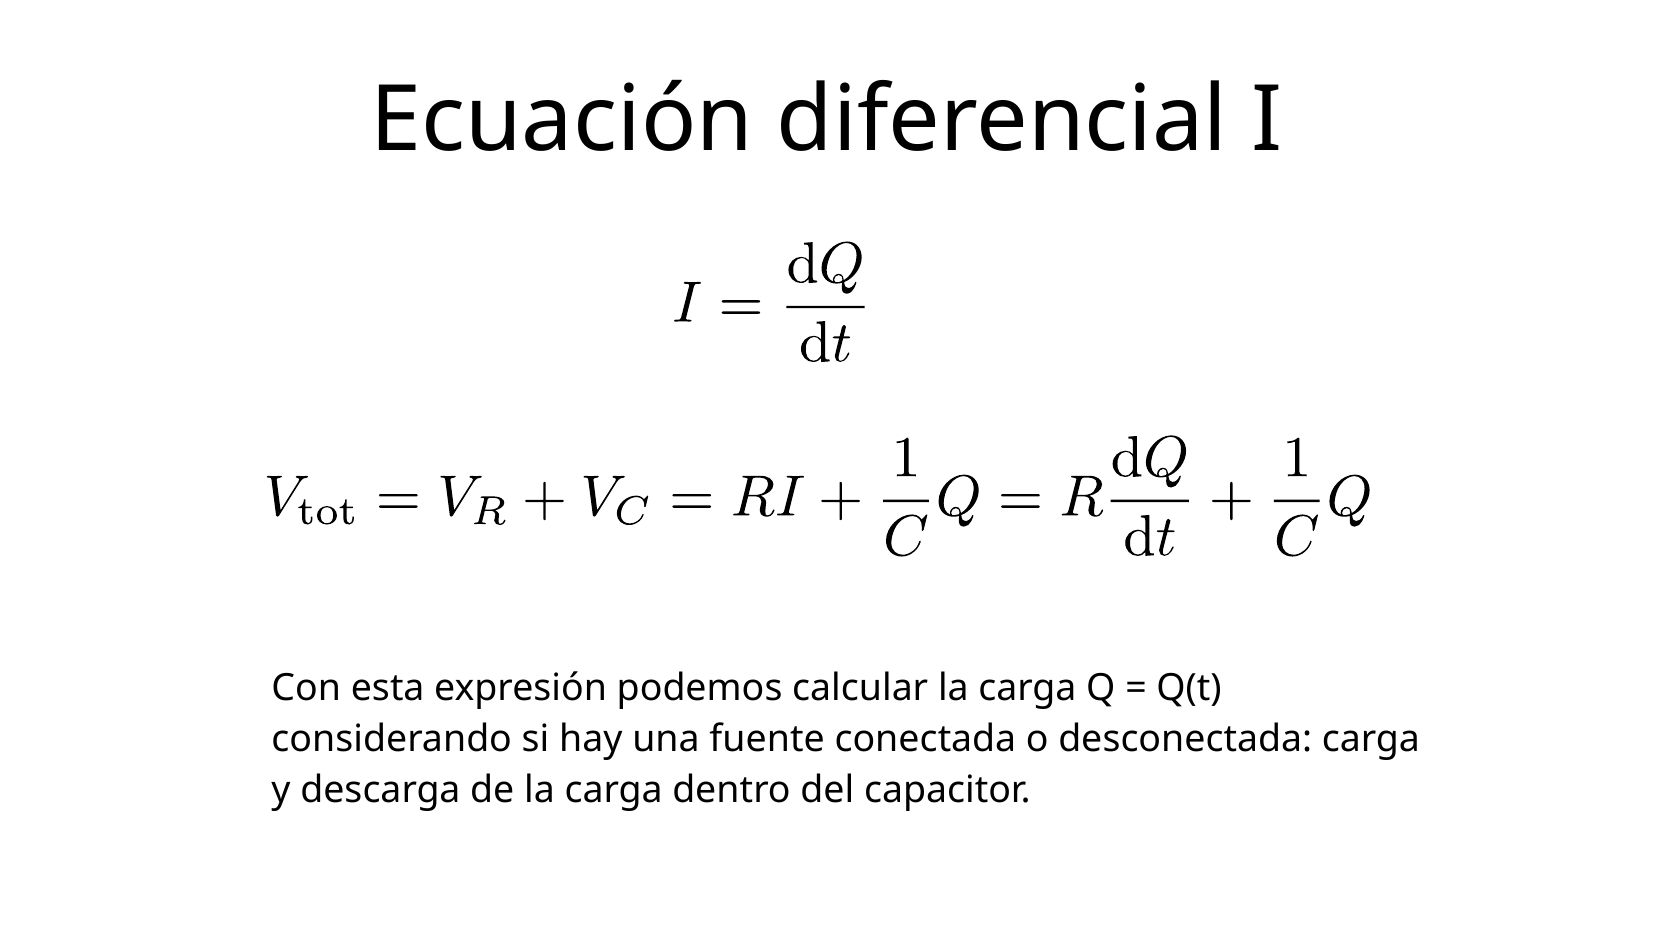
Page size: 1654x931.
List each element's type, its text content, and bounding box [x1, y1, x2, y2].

text_box [674, 241, 865, 363]
text_box Con esta expresión podemos calcular la carga Q = Q(t) considerando si hay una fuente conectada o desconectada: carga y descarga de la carga dentro del capacitor. [256, 652, 1456, 828]
text_box [266, 435, 1370, 557]
title Ecuación diferencial I [82, 37, 1571, 193]
